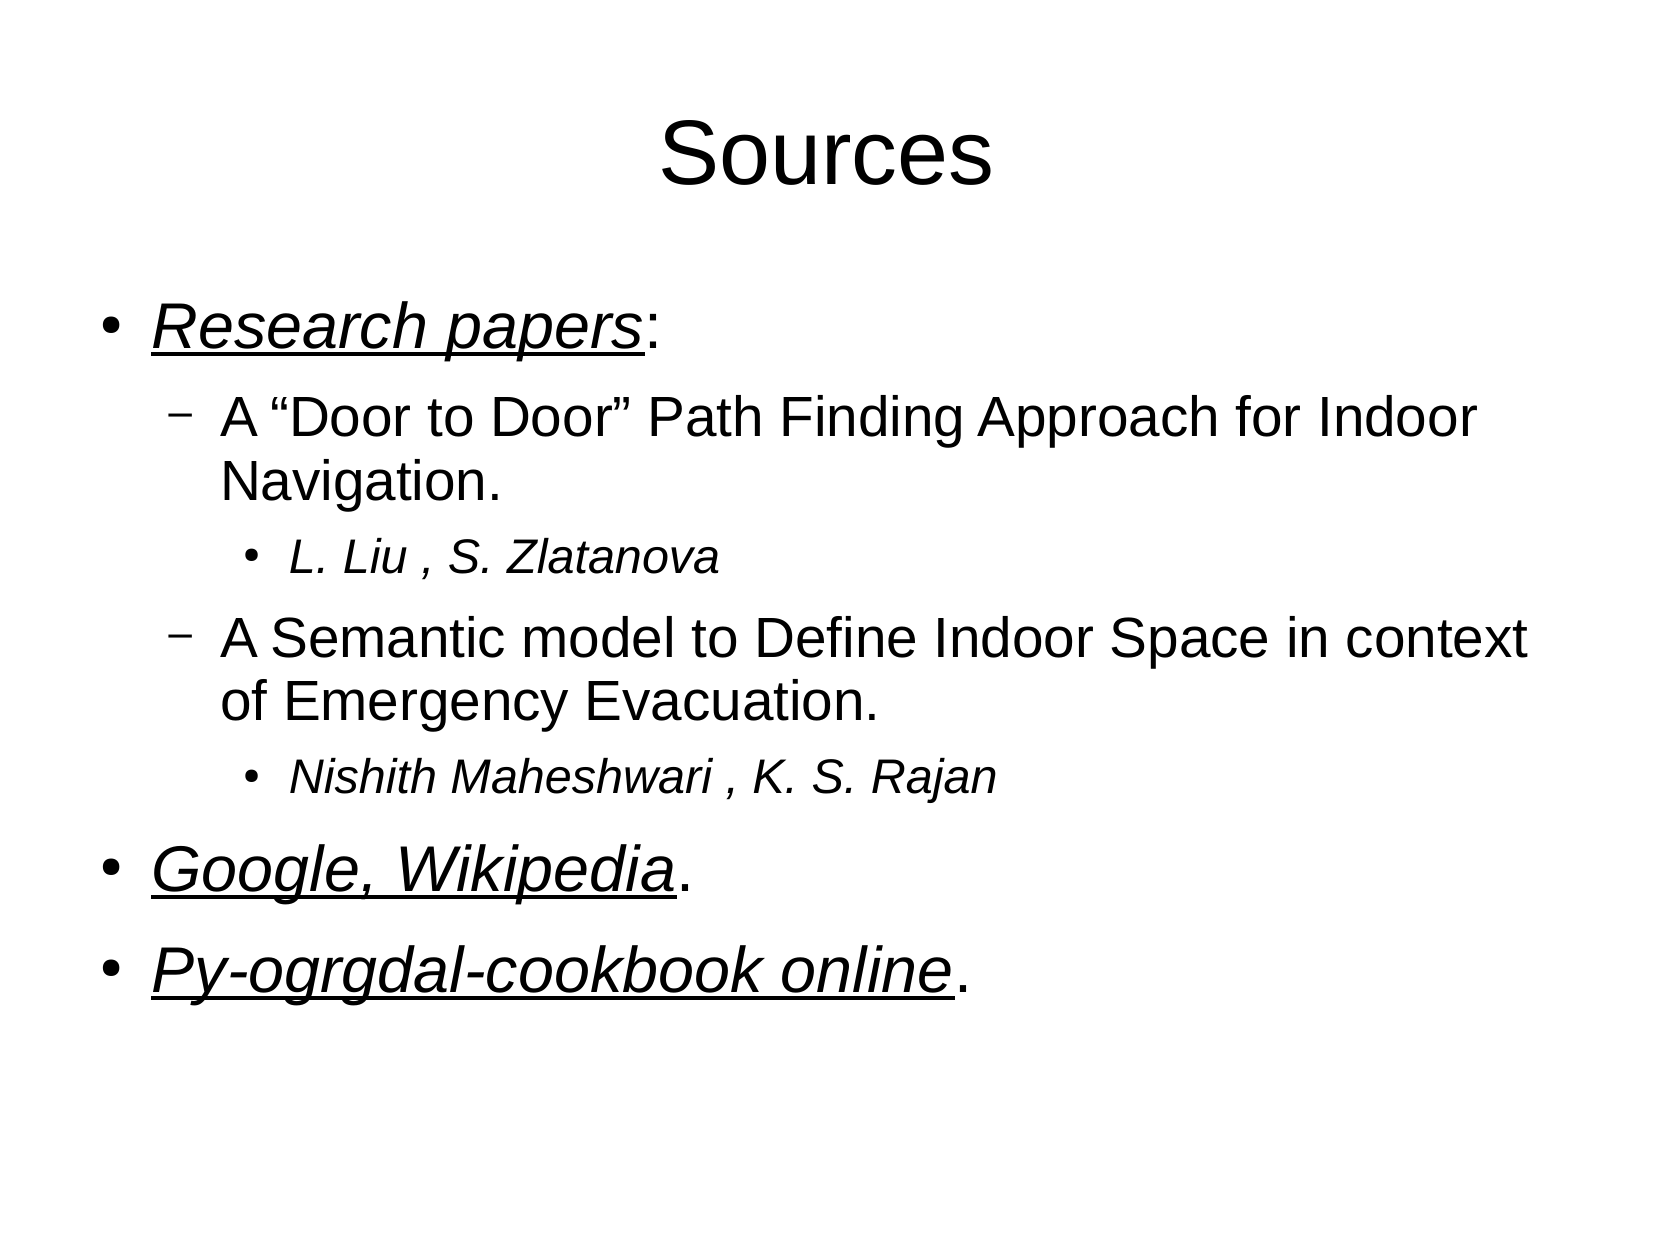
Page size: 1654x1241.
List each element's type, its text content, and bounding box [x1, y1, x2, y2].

title Sources [82, 49, 1571, 257]
list Research papers: A “Door to Door” Path Finding Approach for Indoor Navigation. L. Liu , S. Zlatanova A Semantic model to Define Indoor Space in context of Emergency Evacuation. Nishith Maheshwari , K. S. Rajan Google, Wikipedia. Py-ogrgdal-cookbook online. [82, 290, 1571, 1010]
